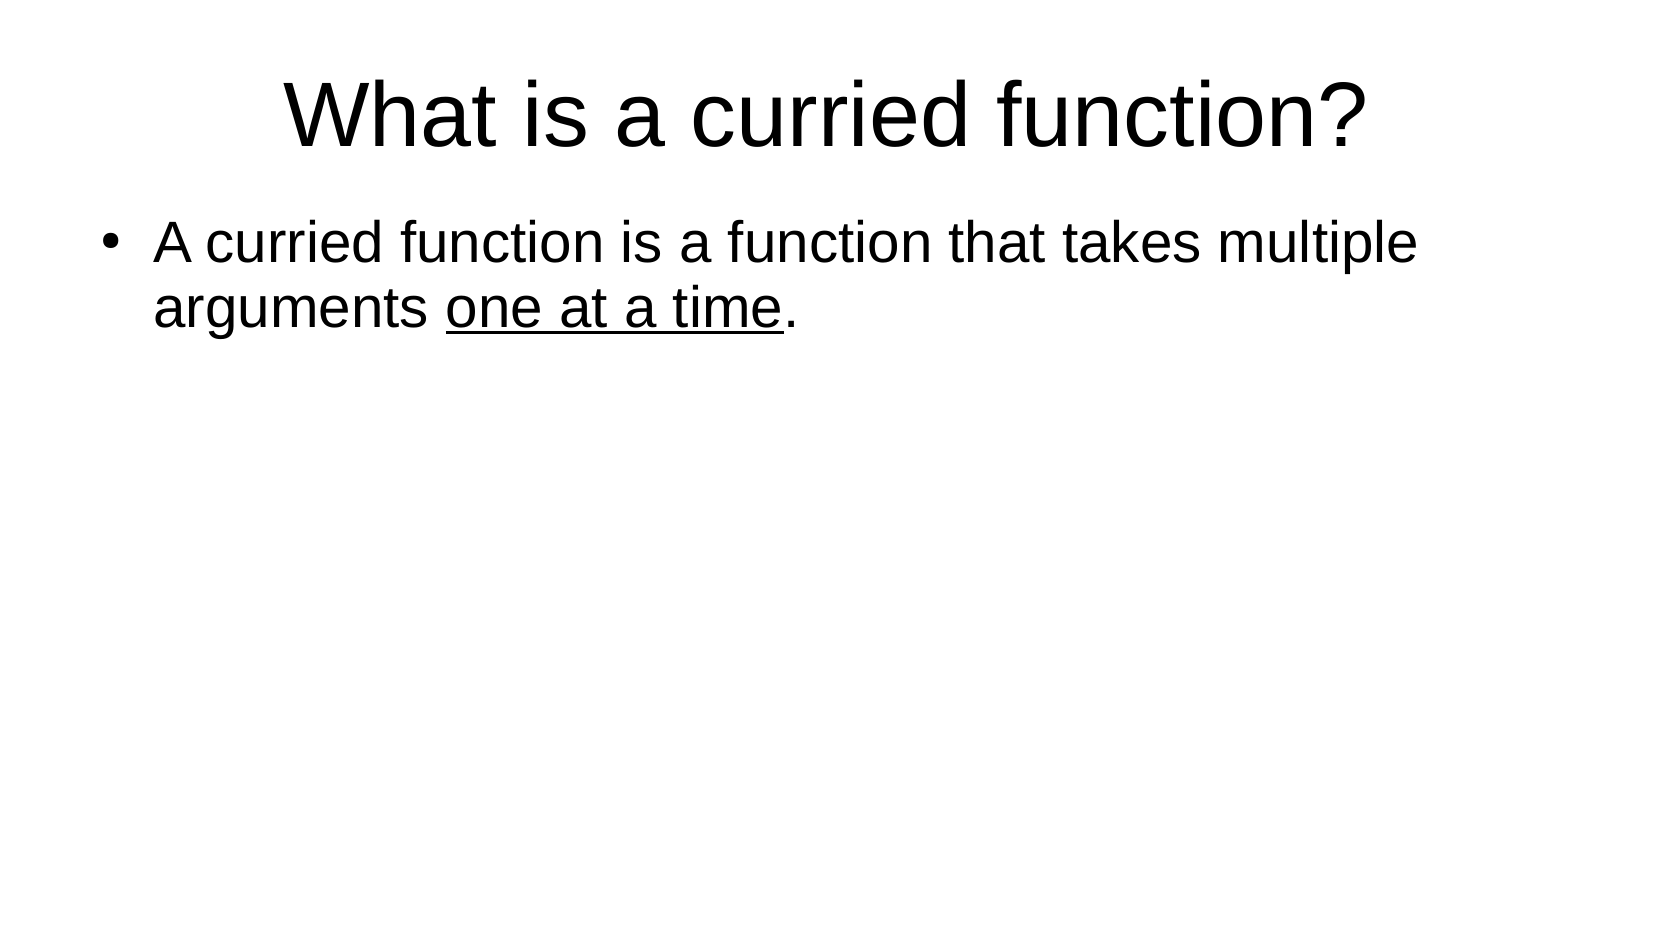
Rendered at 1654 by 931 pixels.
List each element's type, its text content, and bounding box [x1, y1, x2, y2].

list A curried function is a function that takes multiple arguments one at a time. [82, 210, 1571, 750]
title What is a curried function? [82, 37, 1571, 193]
